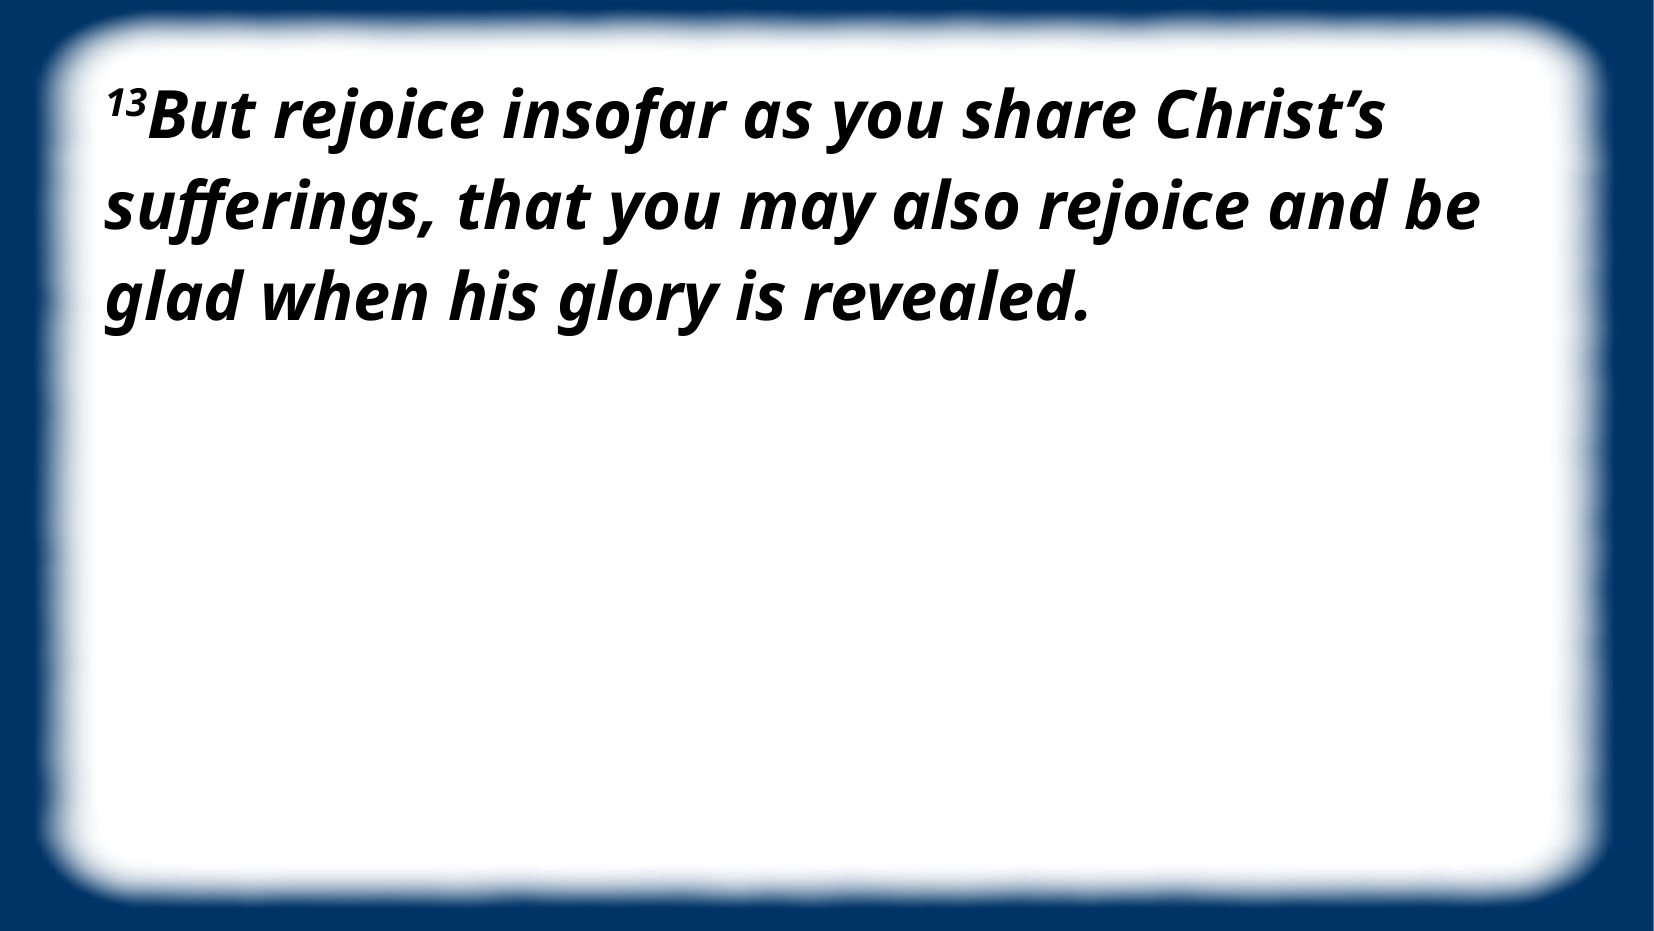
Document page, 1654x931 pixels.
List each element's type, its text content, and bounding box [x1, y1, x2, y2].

text_box 13But rejoice insofar as you share Christ’s sufferings, that you may also rejoice and be glad when his glory is revealed. [90, 60, 1546, 342]
picture [0, 0, 1654, 931]
